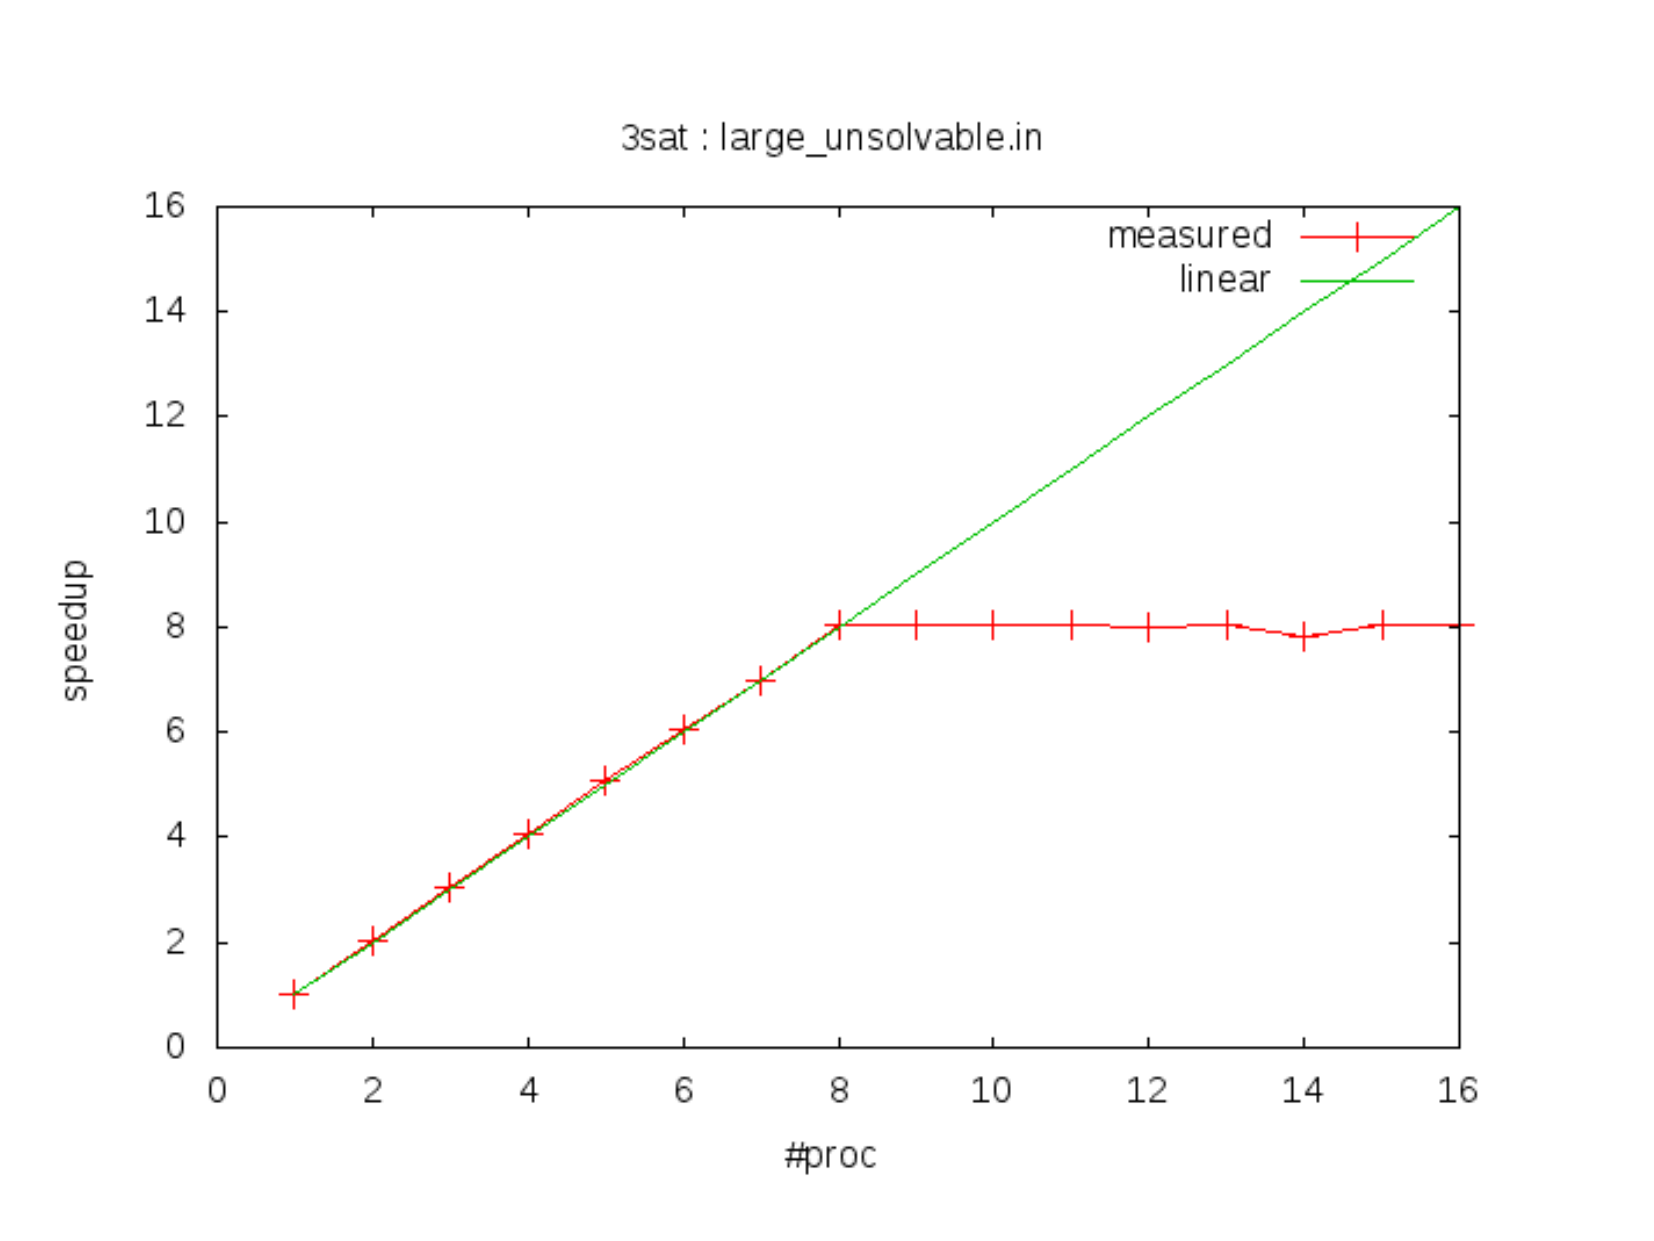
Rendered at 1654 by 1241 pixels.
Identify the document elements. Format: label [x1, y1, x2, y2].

picture [45, 74, 1531, 1189]
